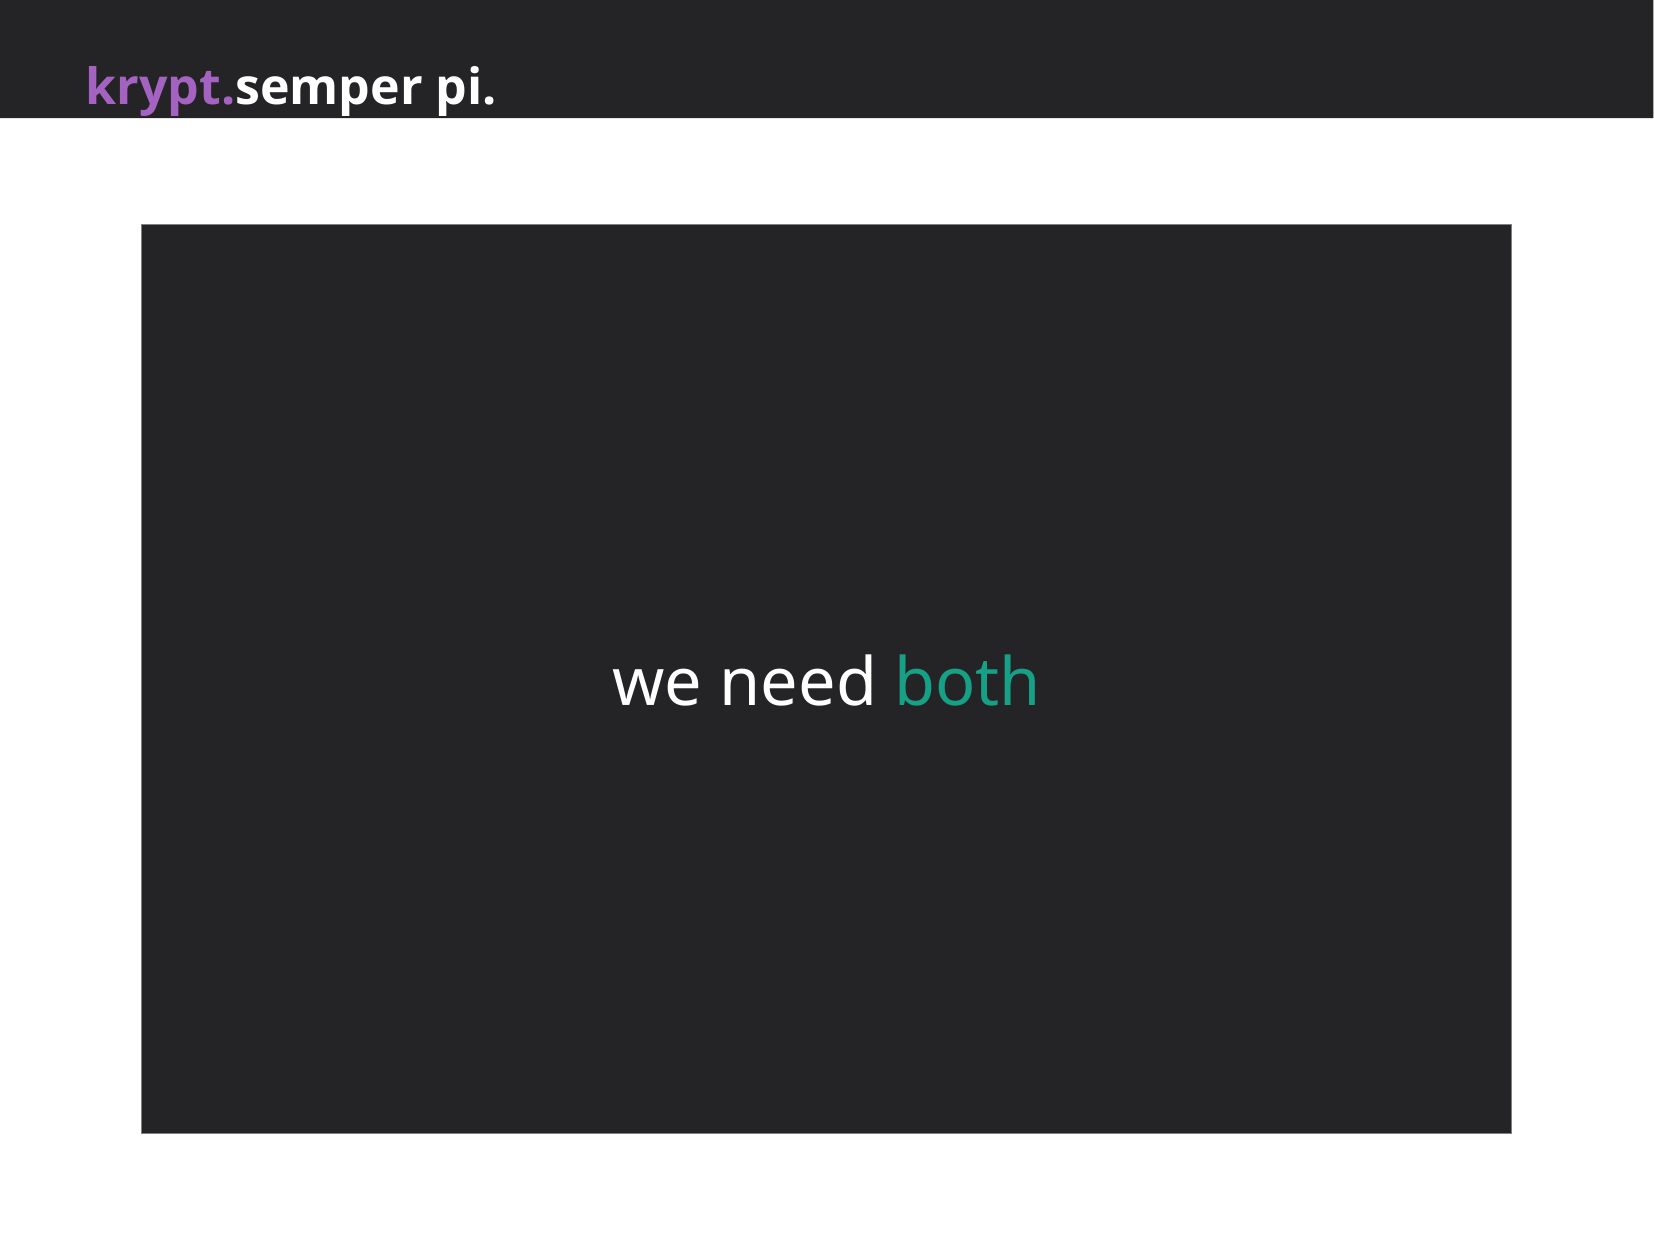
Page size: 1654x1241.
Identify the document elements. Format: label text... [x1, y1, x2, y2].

text_box we need both [141, 224, 1512, 1134]
text_box krypt.semper pi. [70, 43, 544, 119]
text_box [0, 0, 1654, 119]
text_box [165, 531, 1441, 1087]
